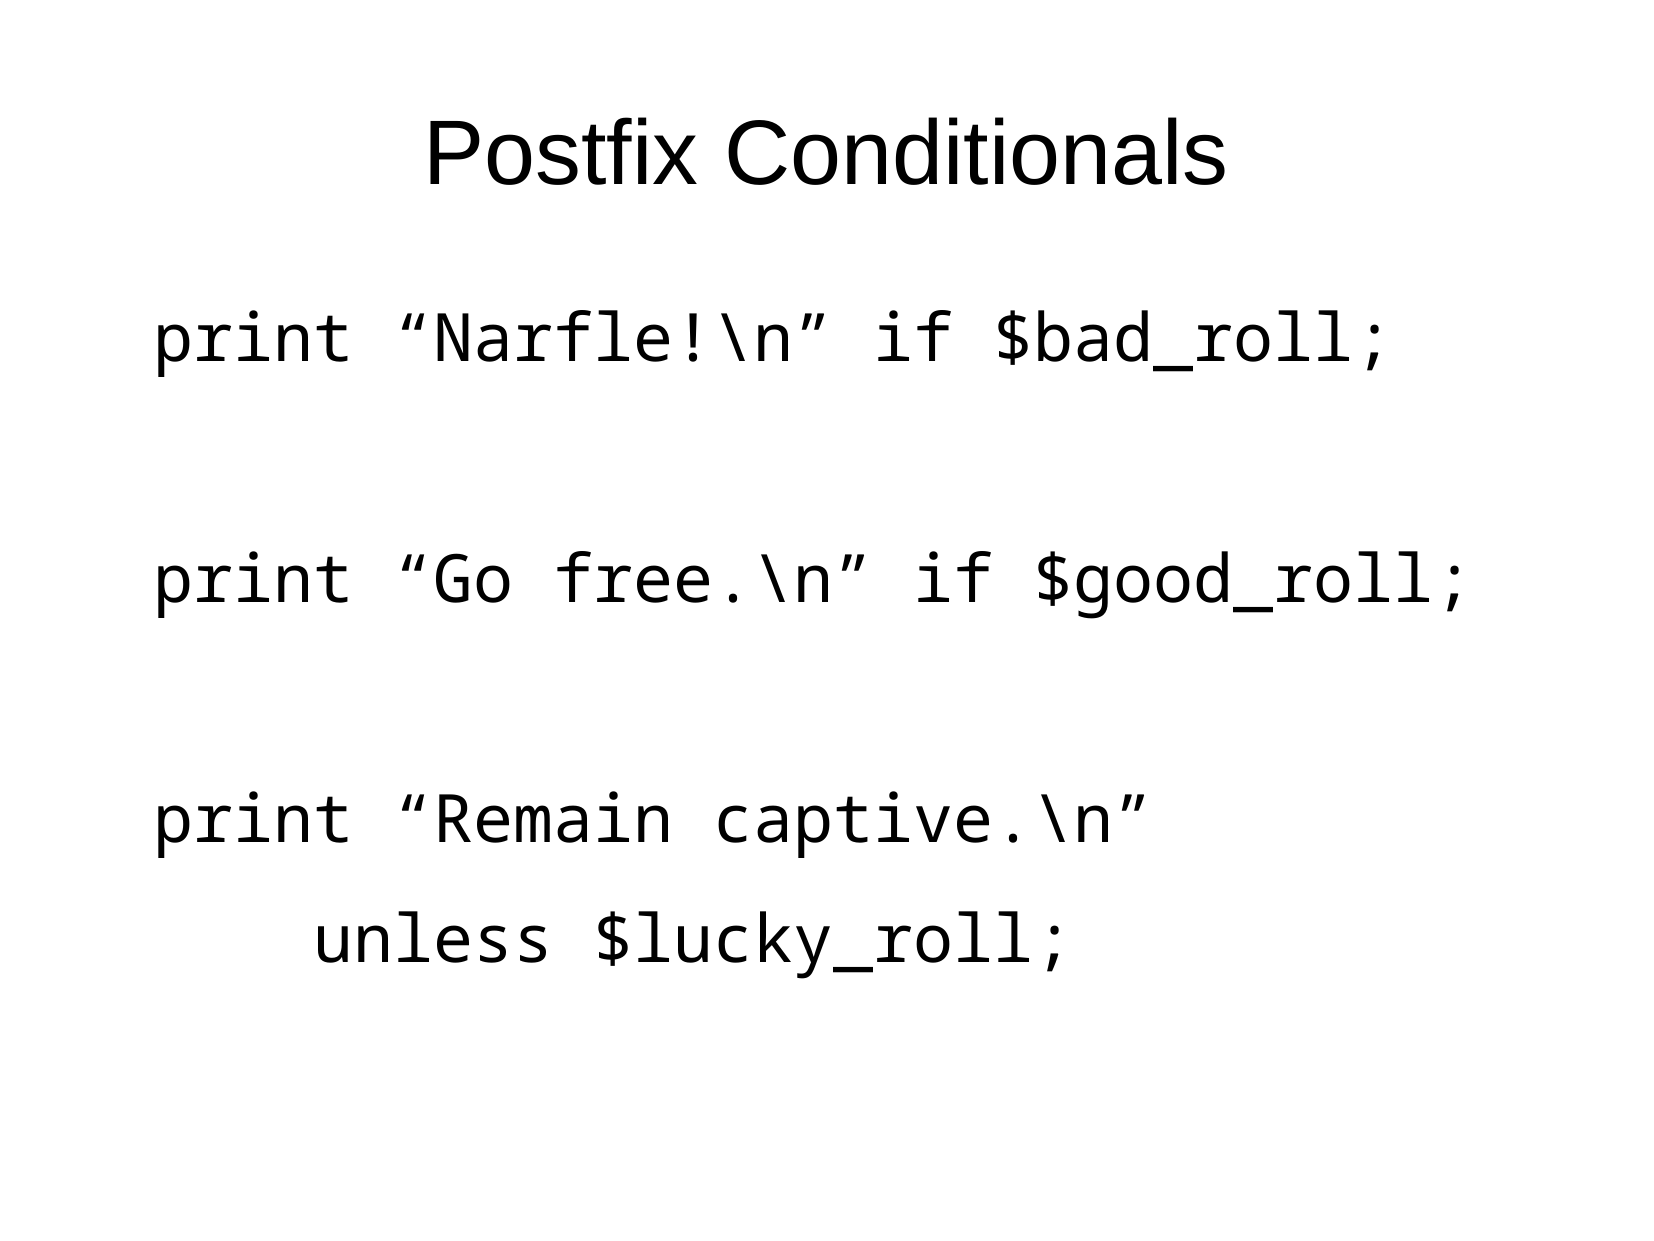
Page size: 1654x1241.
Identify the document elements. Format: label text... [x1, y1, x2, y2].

title Postfix Conditionals [82, 49, 1571, 257]
list print “Narfle!\n” if $bad_roll; print “Go free.\n” if $good_roll; print “Remain captive.\n” unless $lucky_roll; [82, 290, 1571, 1010]
